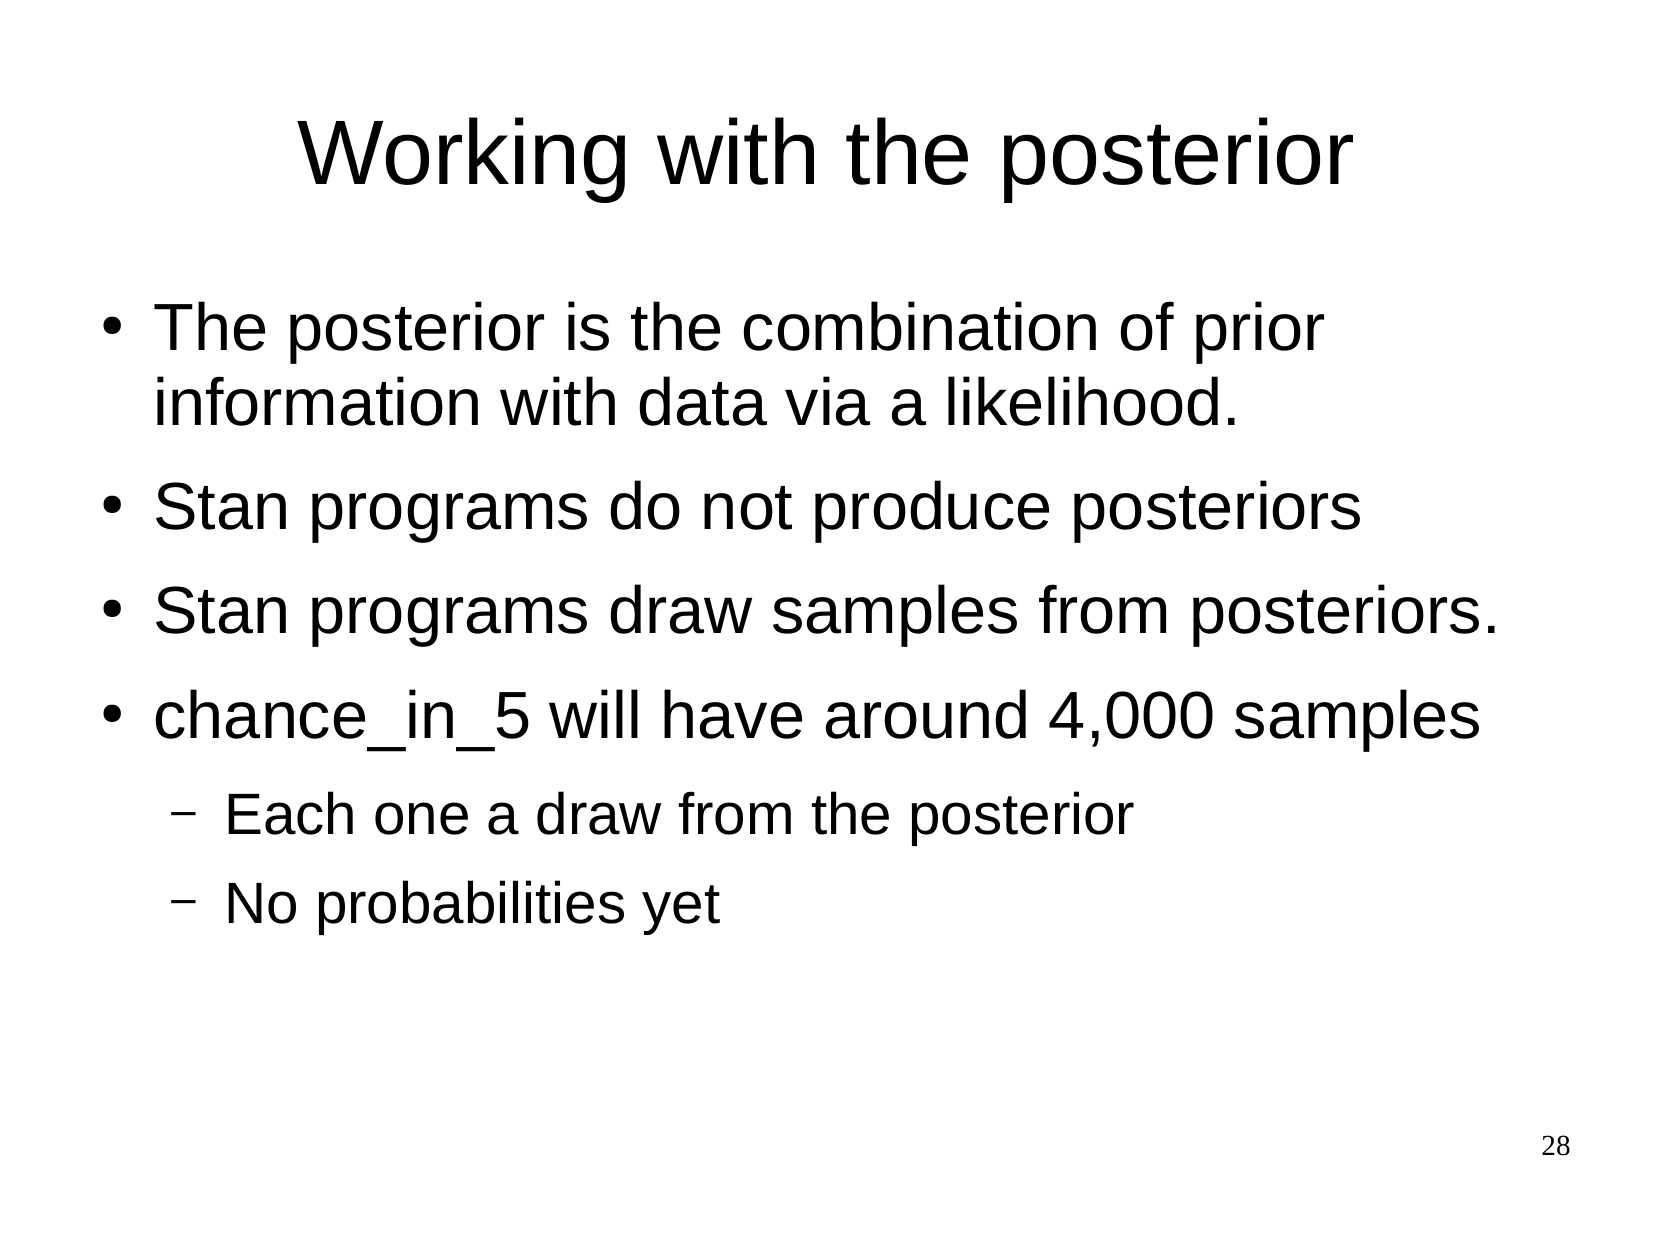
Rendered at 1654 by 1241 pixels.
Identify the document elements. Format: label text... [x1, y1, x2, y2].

title Working with the posterior [82, 49, 1571, 257]
list The posterior is the combination of prior information with data via a likelihood. Stan programs do not produce posteriors Stan programs draw samples from posteriors. chance_in_5 will have around 4,000 samples Each one a draw from the posterior No probabilities yet [82, 290, 1571, 1109]
